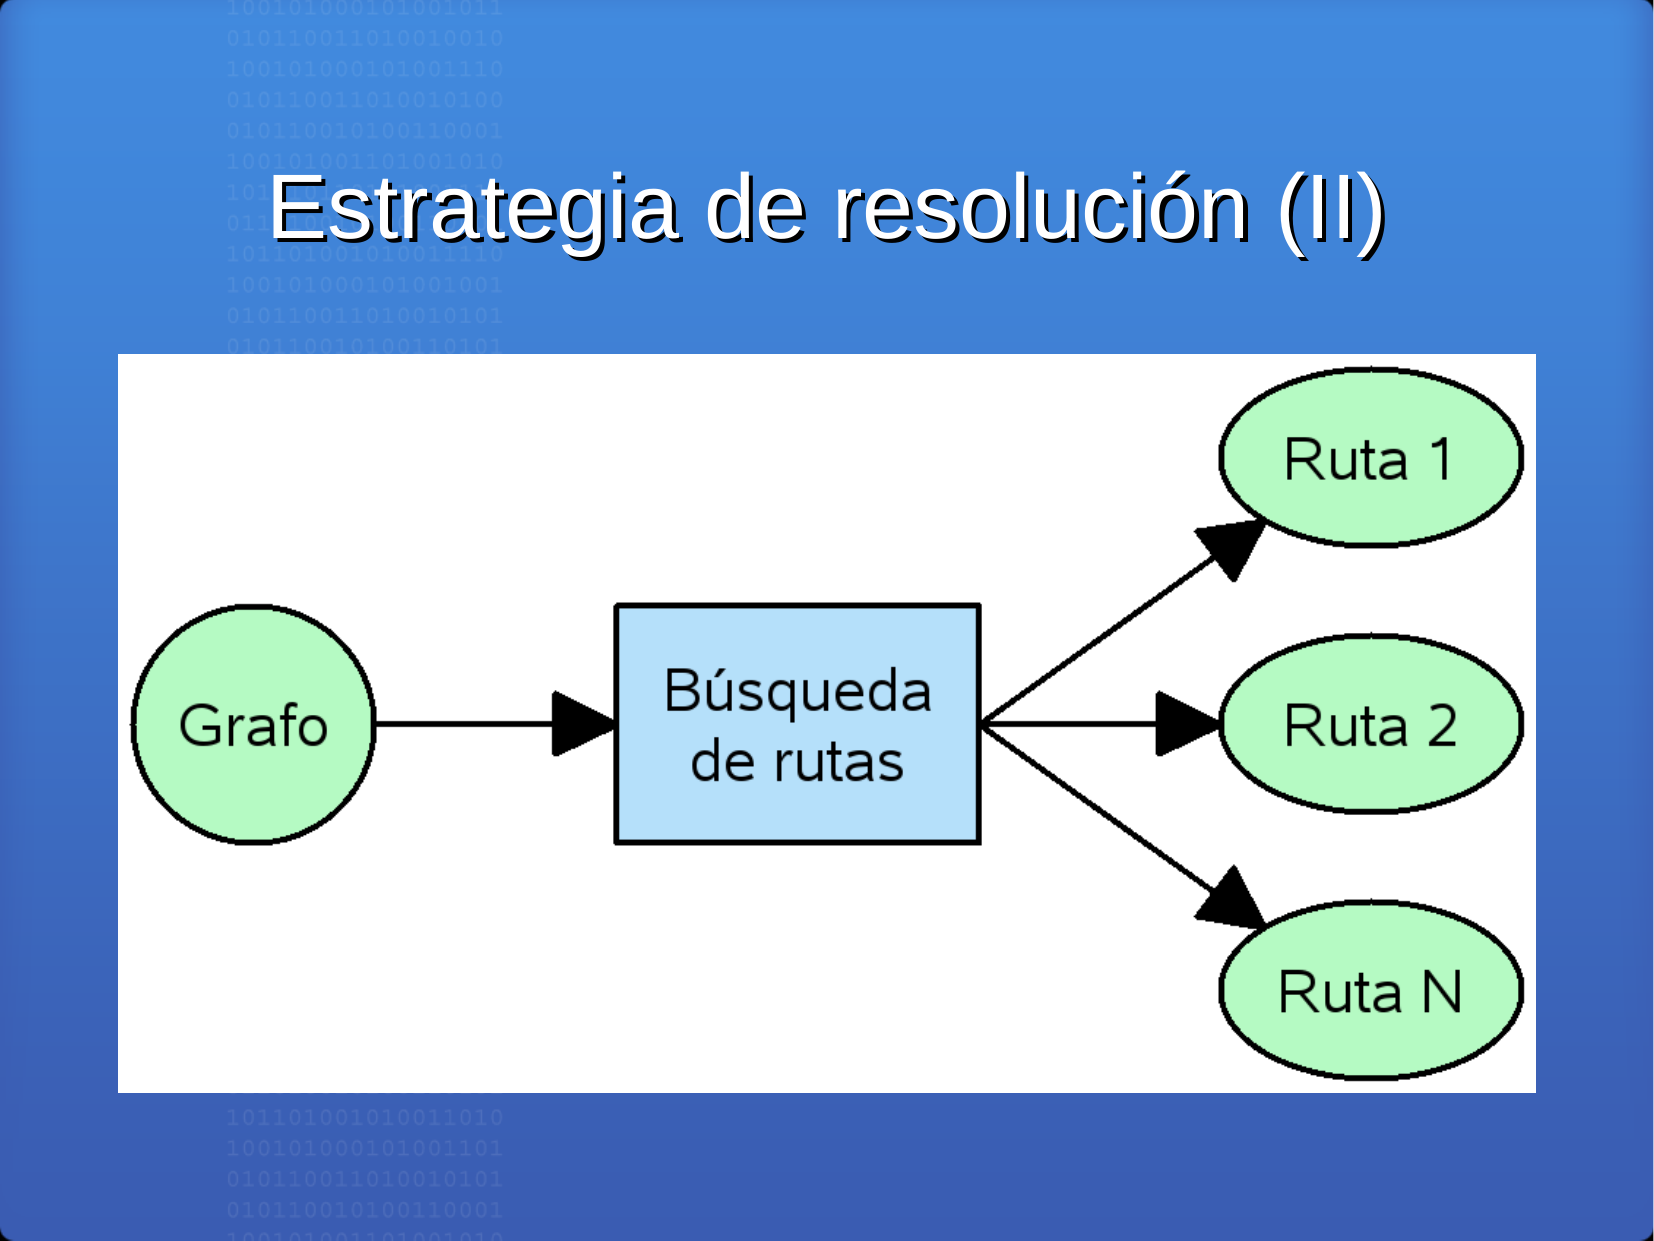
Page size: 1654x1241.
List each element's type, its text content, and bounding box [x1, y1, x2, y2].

title Estrategia de resolución (II) [121, 110, 1534, 303]
picture [0, 0, 1654, 1241]
